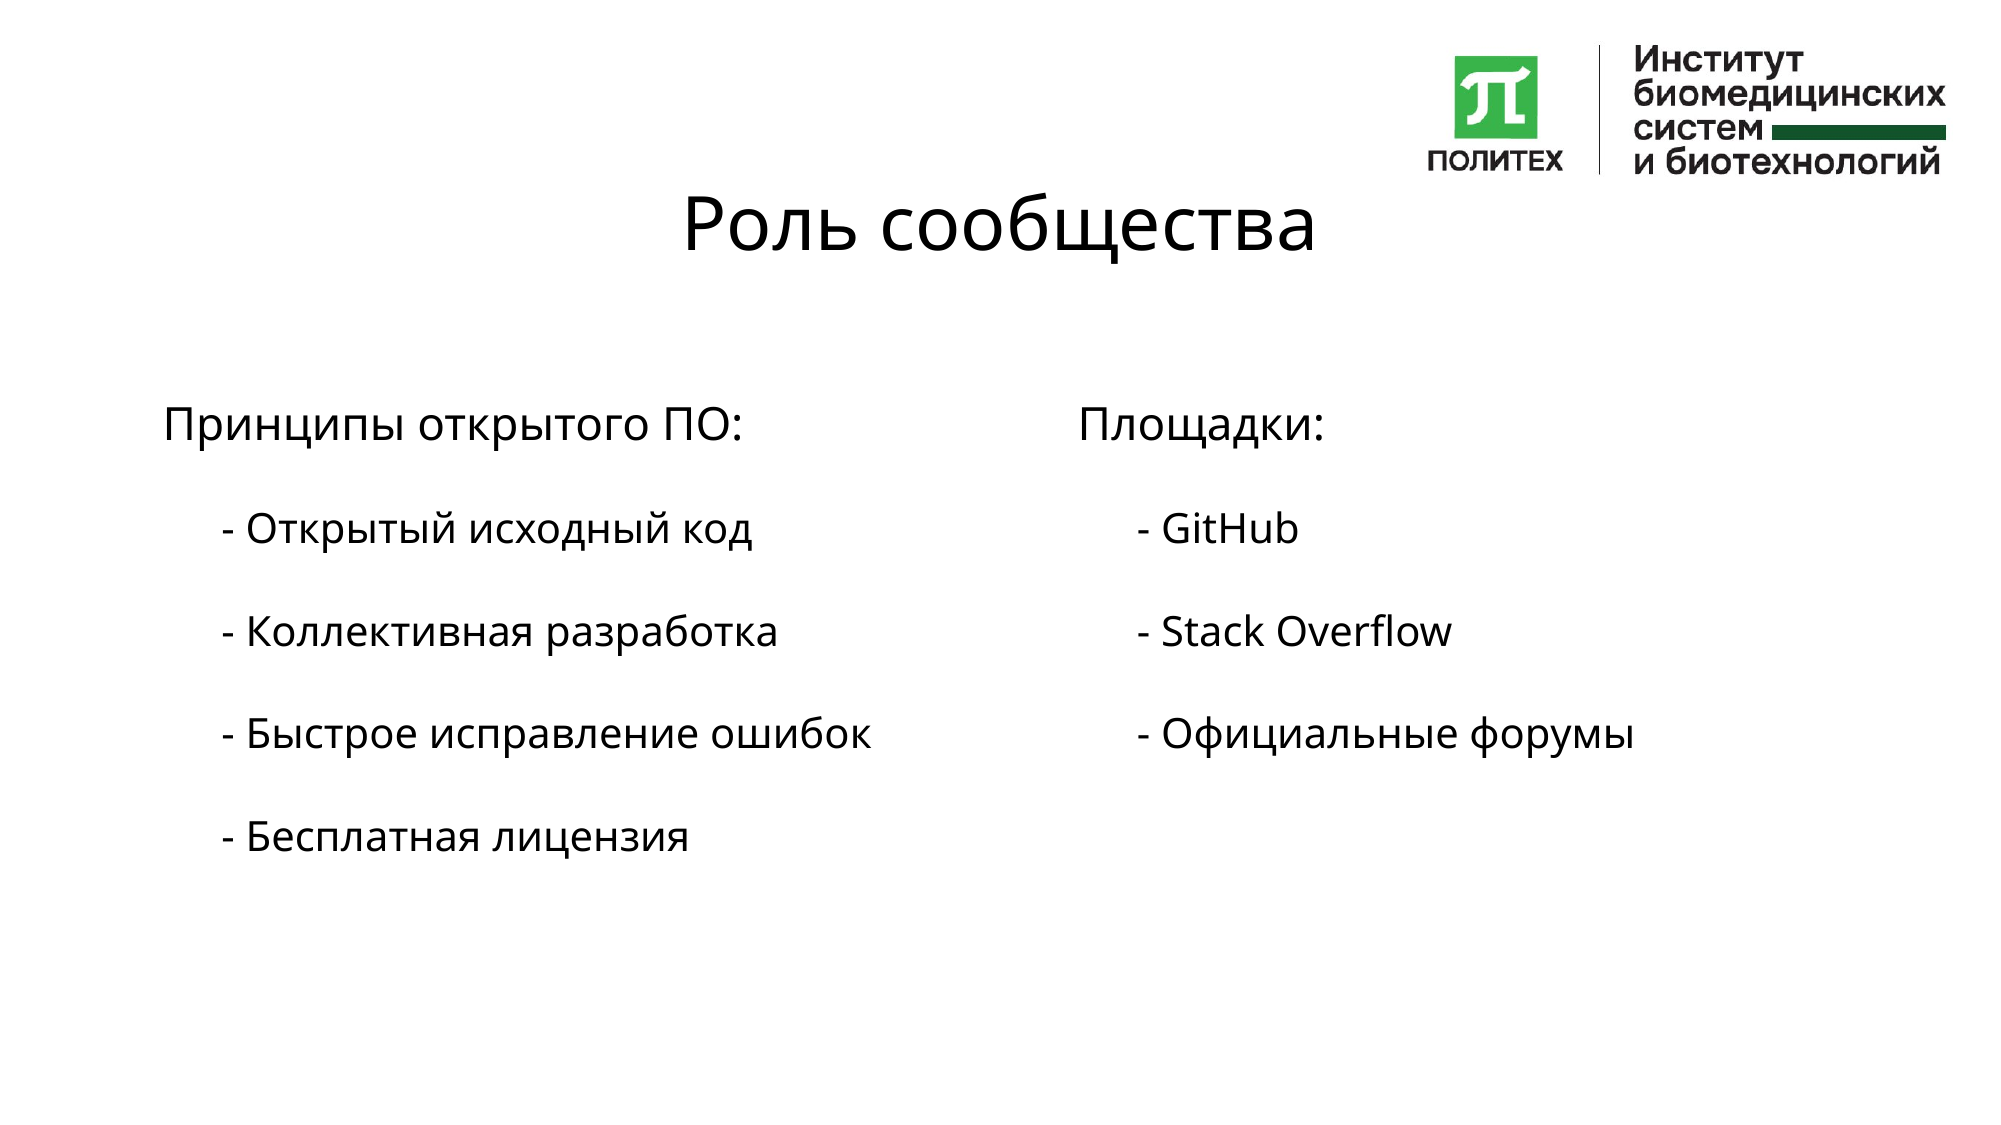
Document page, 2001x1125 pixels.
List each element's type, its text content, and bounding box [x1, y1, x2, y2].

text_box Роль сообщества [0, 147, 2000, 296]
text_box Принципы открытого ПО: - Открытый исходный код - Коллективная разработка - Быстрое исправление ошибок - Бесплатная лицензия [147, 383, 945, 897]
text_box Площадки: - GitHub - Stack Overflow - Официальные форумы [1062, 383, 1861, 857]
picture [1387, 23, 1976, 147]
